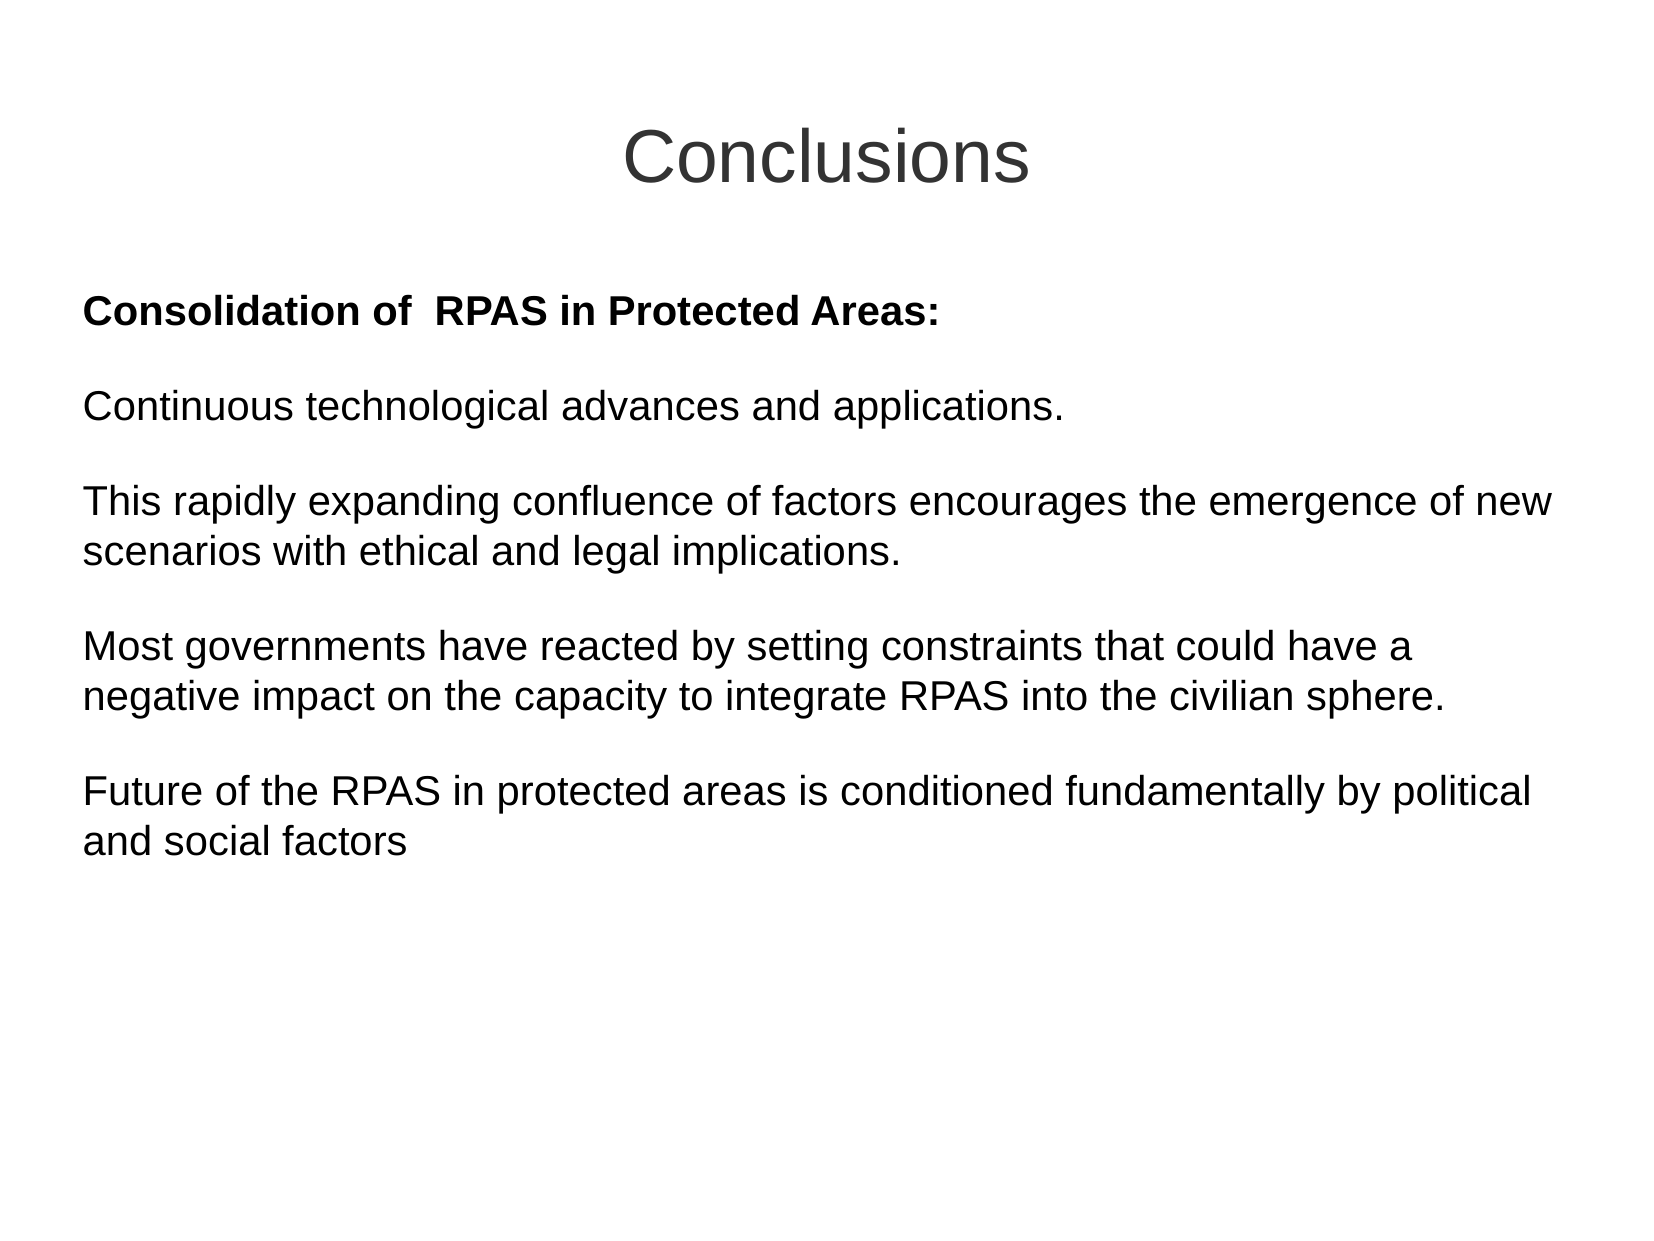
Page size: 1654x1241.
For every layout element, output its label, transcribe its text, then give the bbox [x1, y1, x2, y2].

text_box Conclusions [82, 49, 1571, 257]
text_box Consolidation of RPAS in Protected Areas: Continuous technological advances and applications. This rapidly expanding confluence of factors encourages the emergence of new scenarios with ethical and legal implications. Most governments have reacted by setting constraints that could have a negative impact on the capacity to integrate RPAS into the civilian sphere. Future of the RPAS in protected areas is conditioned fundamentally by political and social factors [82, 283, 1571, 1170]
